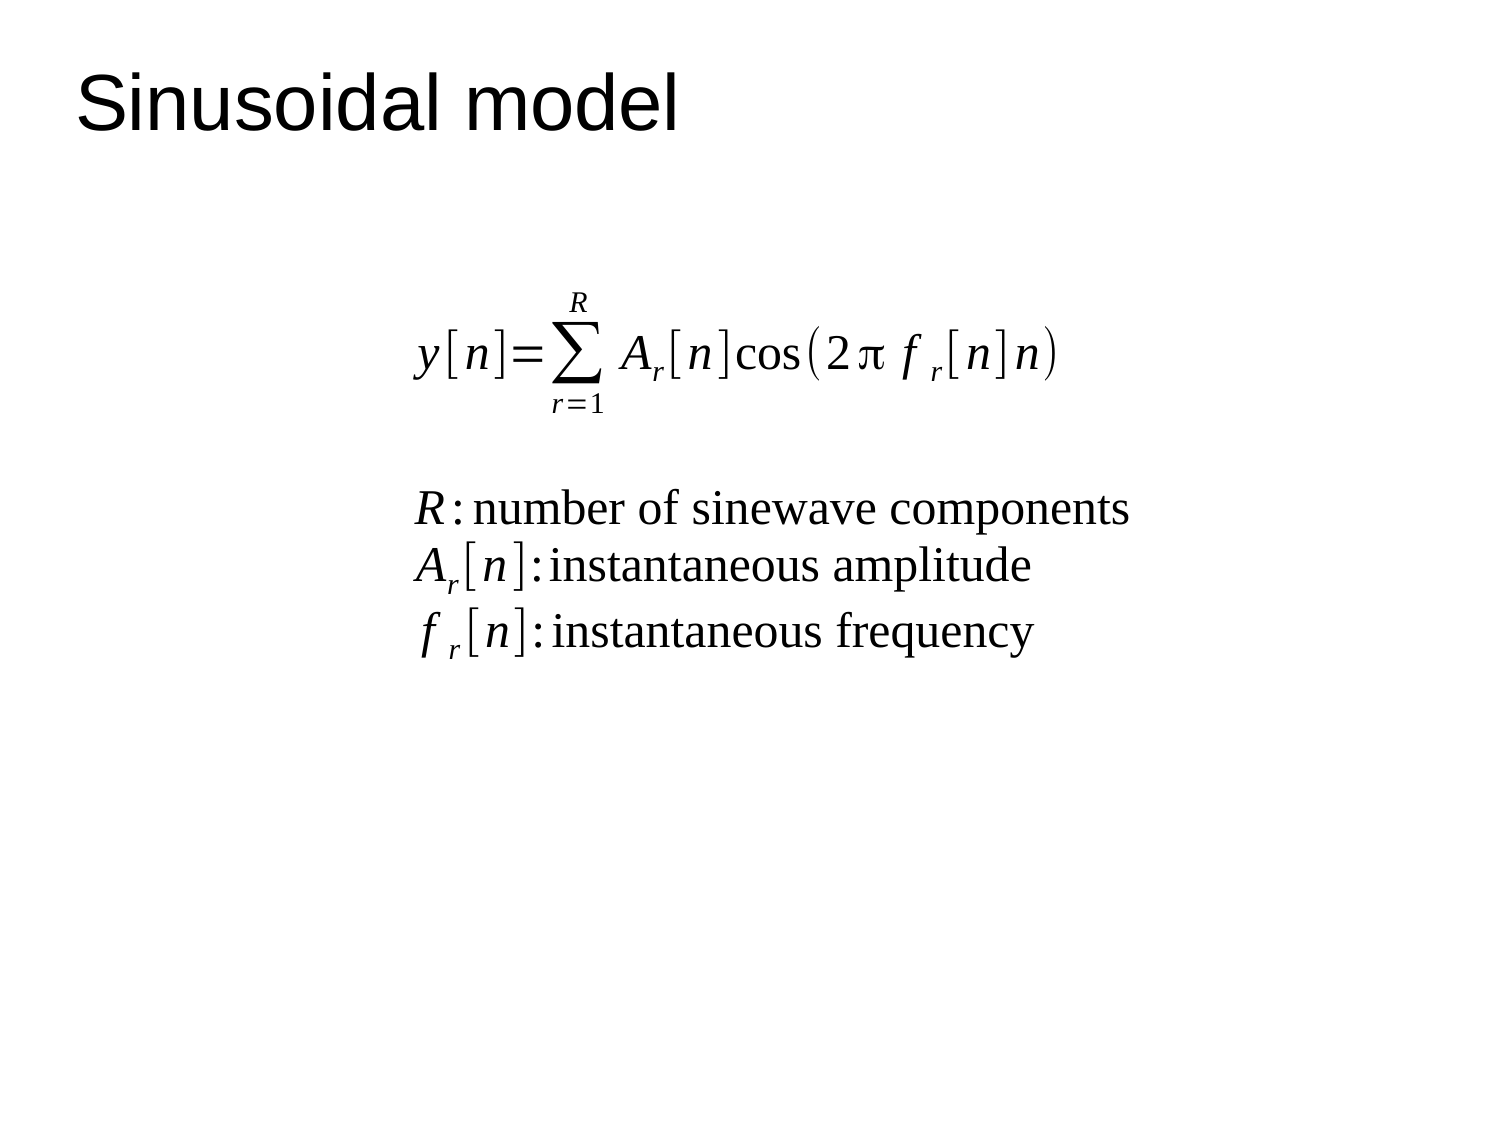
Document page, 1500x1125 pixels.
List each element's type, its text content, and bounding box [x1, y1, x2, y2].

chart [405, 285, 1137, 724]
title Sinusoidal model [75, 9, 1425, 198]
